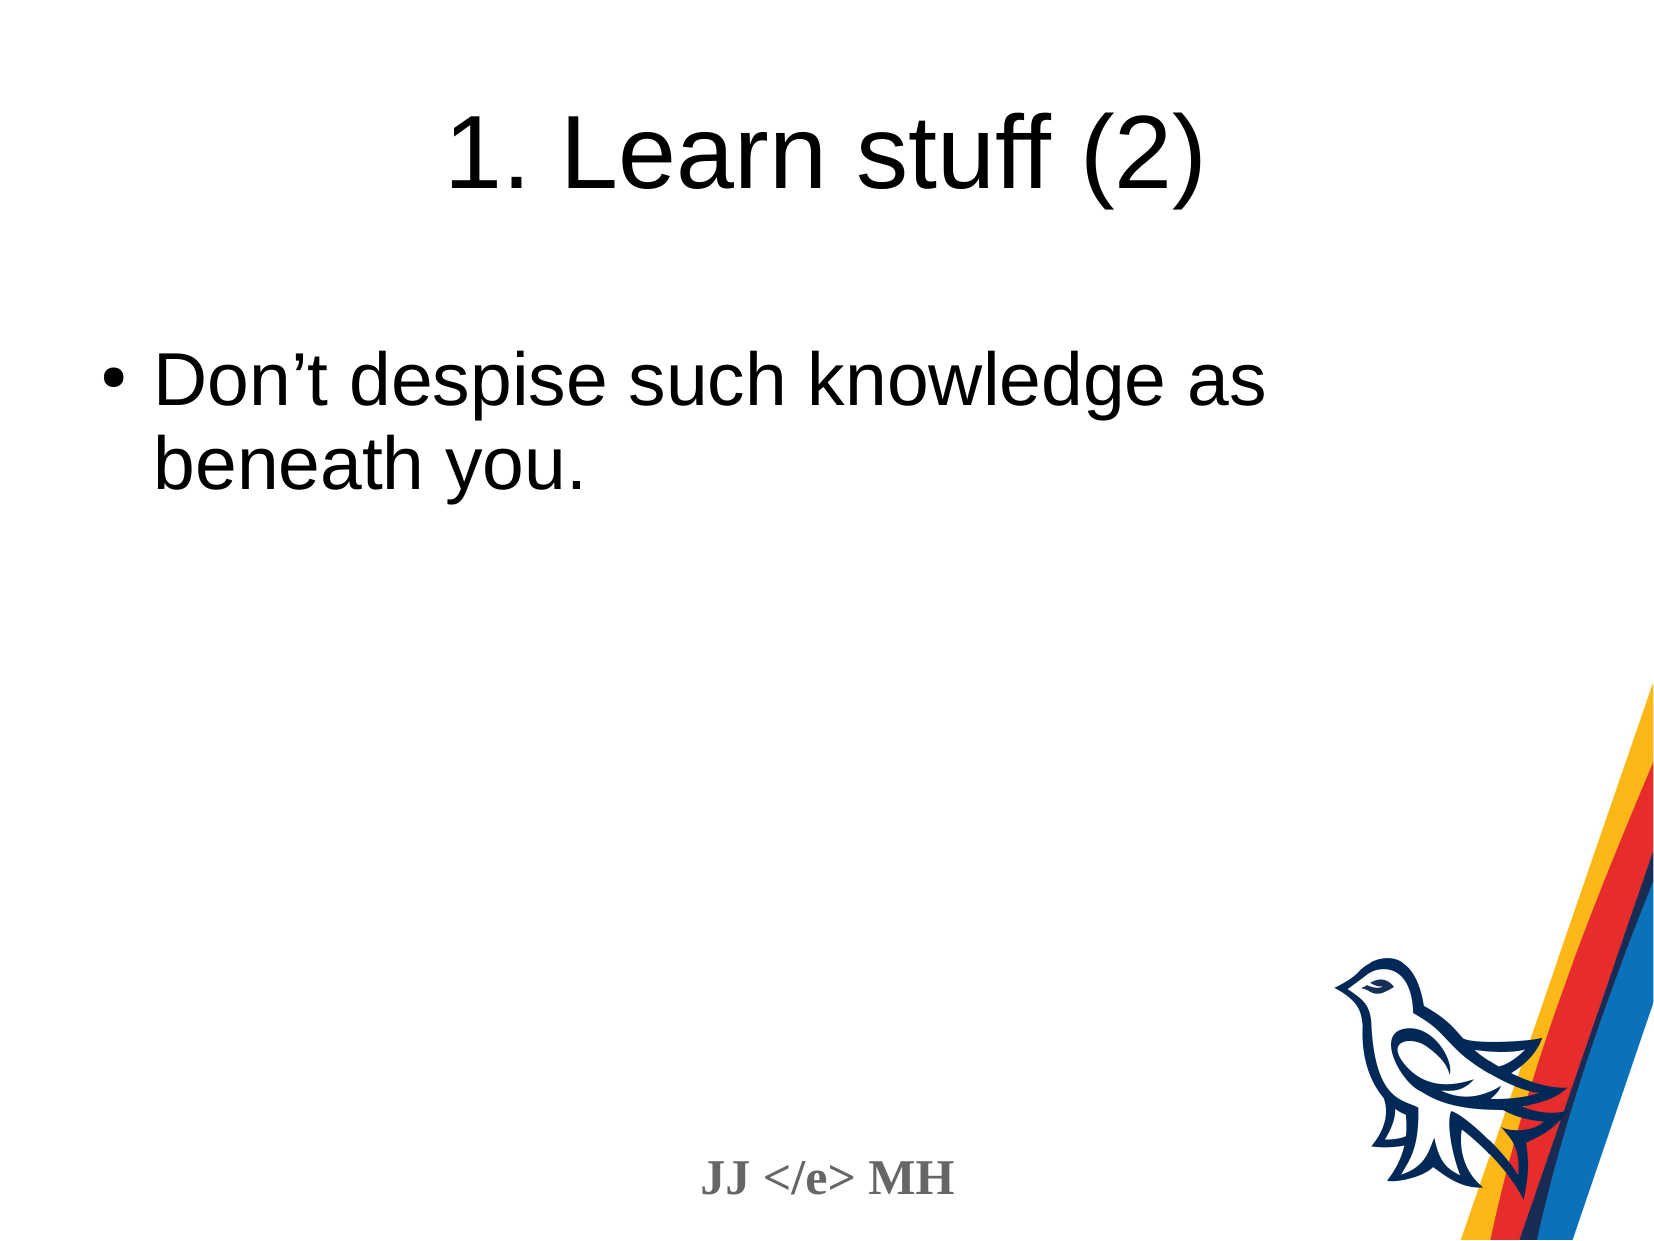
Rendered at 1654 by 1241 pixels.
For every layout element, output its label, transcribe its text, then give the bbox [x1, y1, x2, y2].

list Don’t despise such knowledge as beneath you. [82, 337, 1300, 1057]
picture [1324, 684, 1654, 1240]
title 1. Learn stuff (2) [82, 49, 1571, 257]
